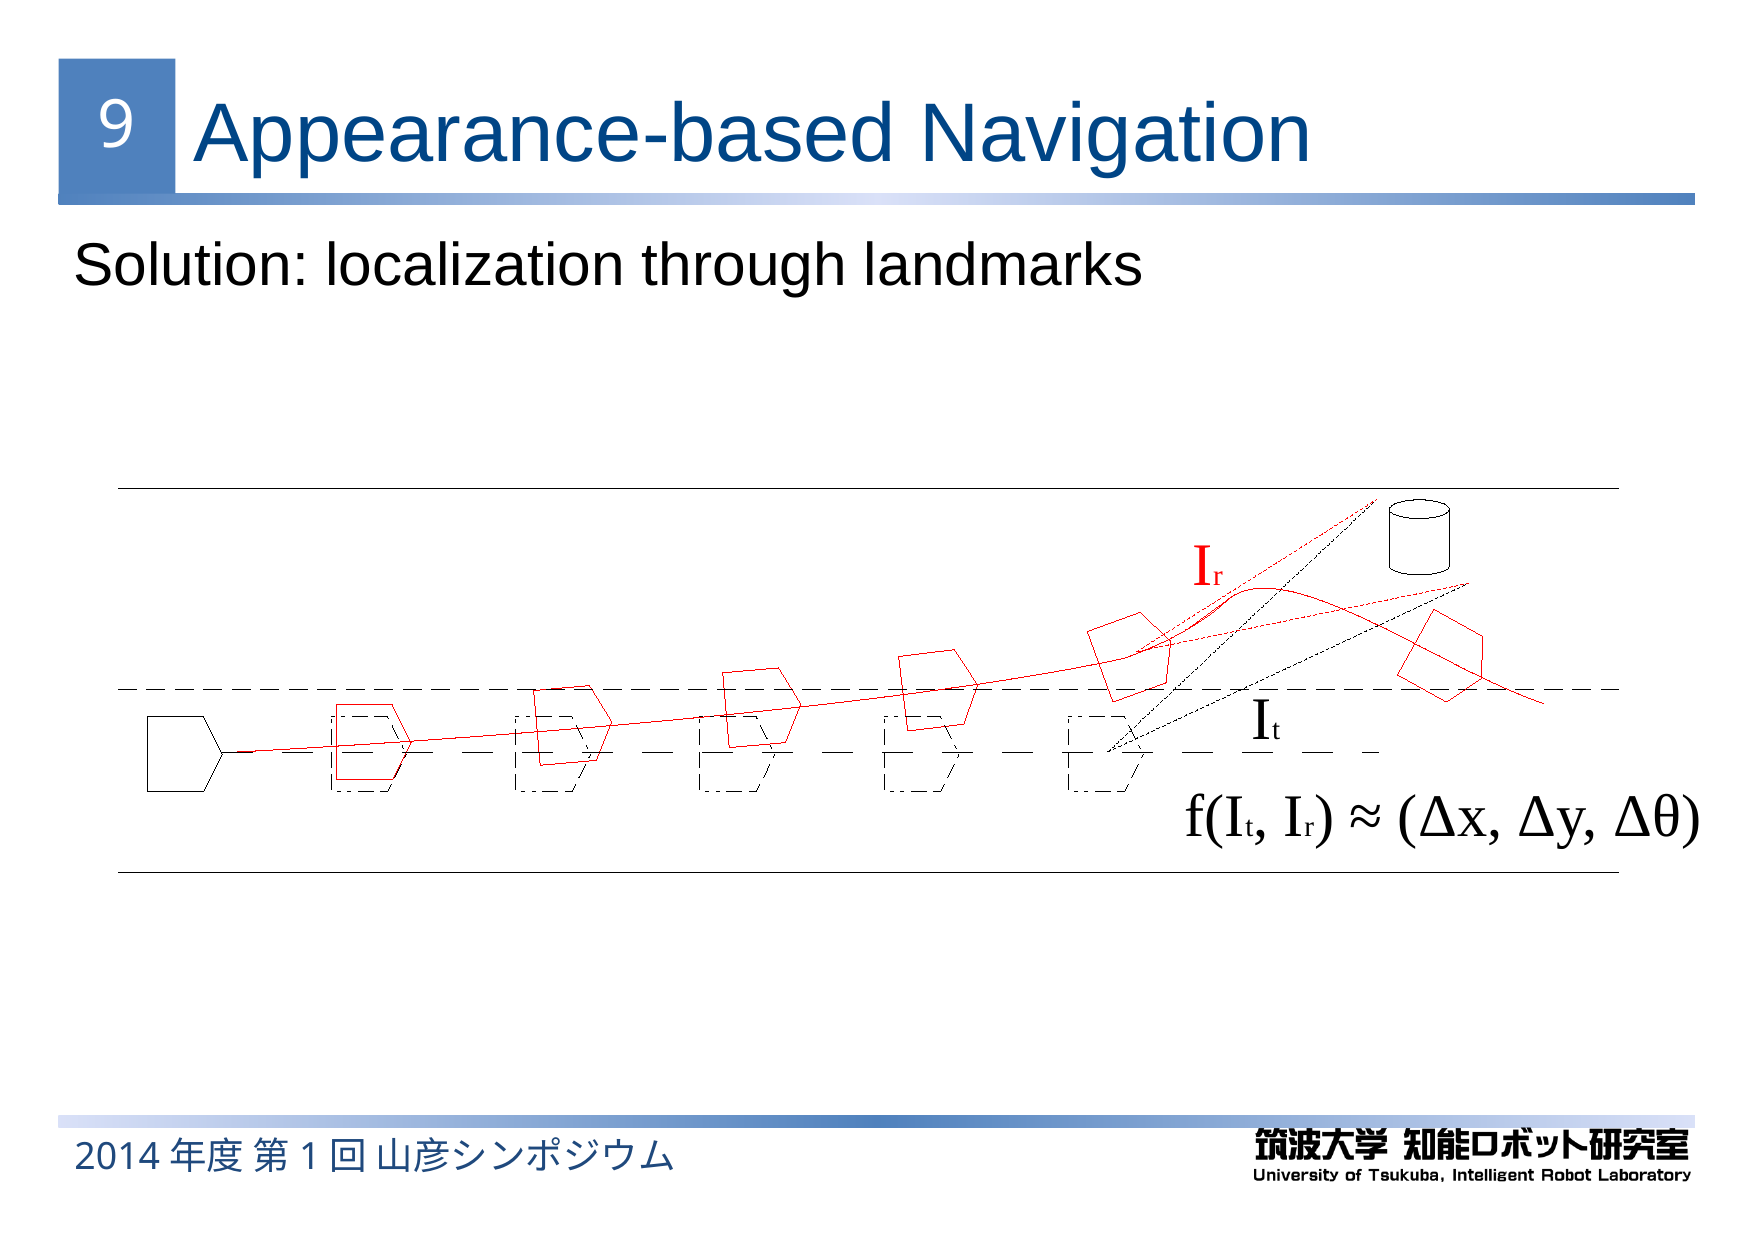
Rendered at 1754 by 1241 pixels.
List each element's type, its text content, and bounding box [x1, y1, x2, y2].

text_box Ir [1178, 524, 1329, 607]
picture [1252, 1127, 1691, 1182]
title Appearance-based Navigation [193, 61, 1651, 205]
text_box It [1237, 678, 1388, 761]
text_box Solution: localization through landmarks [58, 223, 1696, 307]
text_box f(It, Ir) ≈ (Δx, Δy, Δθ) [1169, 775, 1740, 858]
